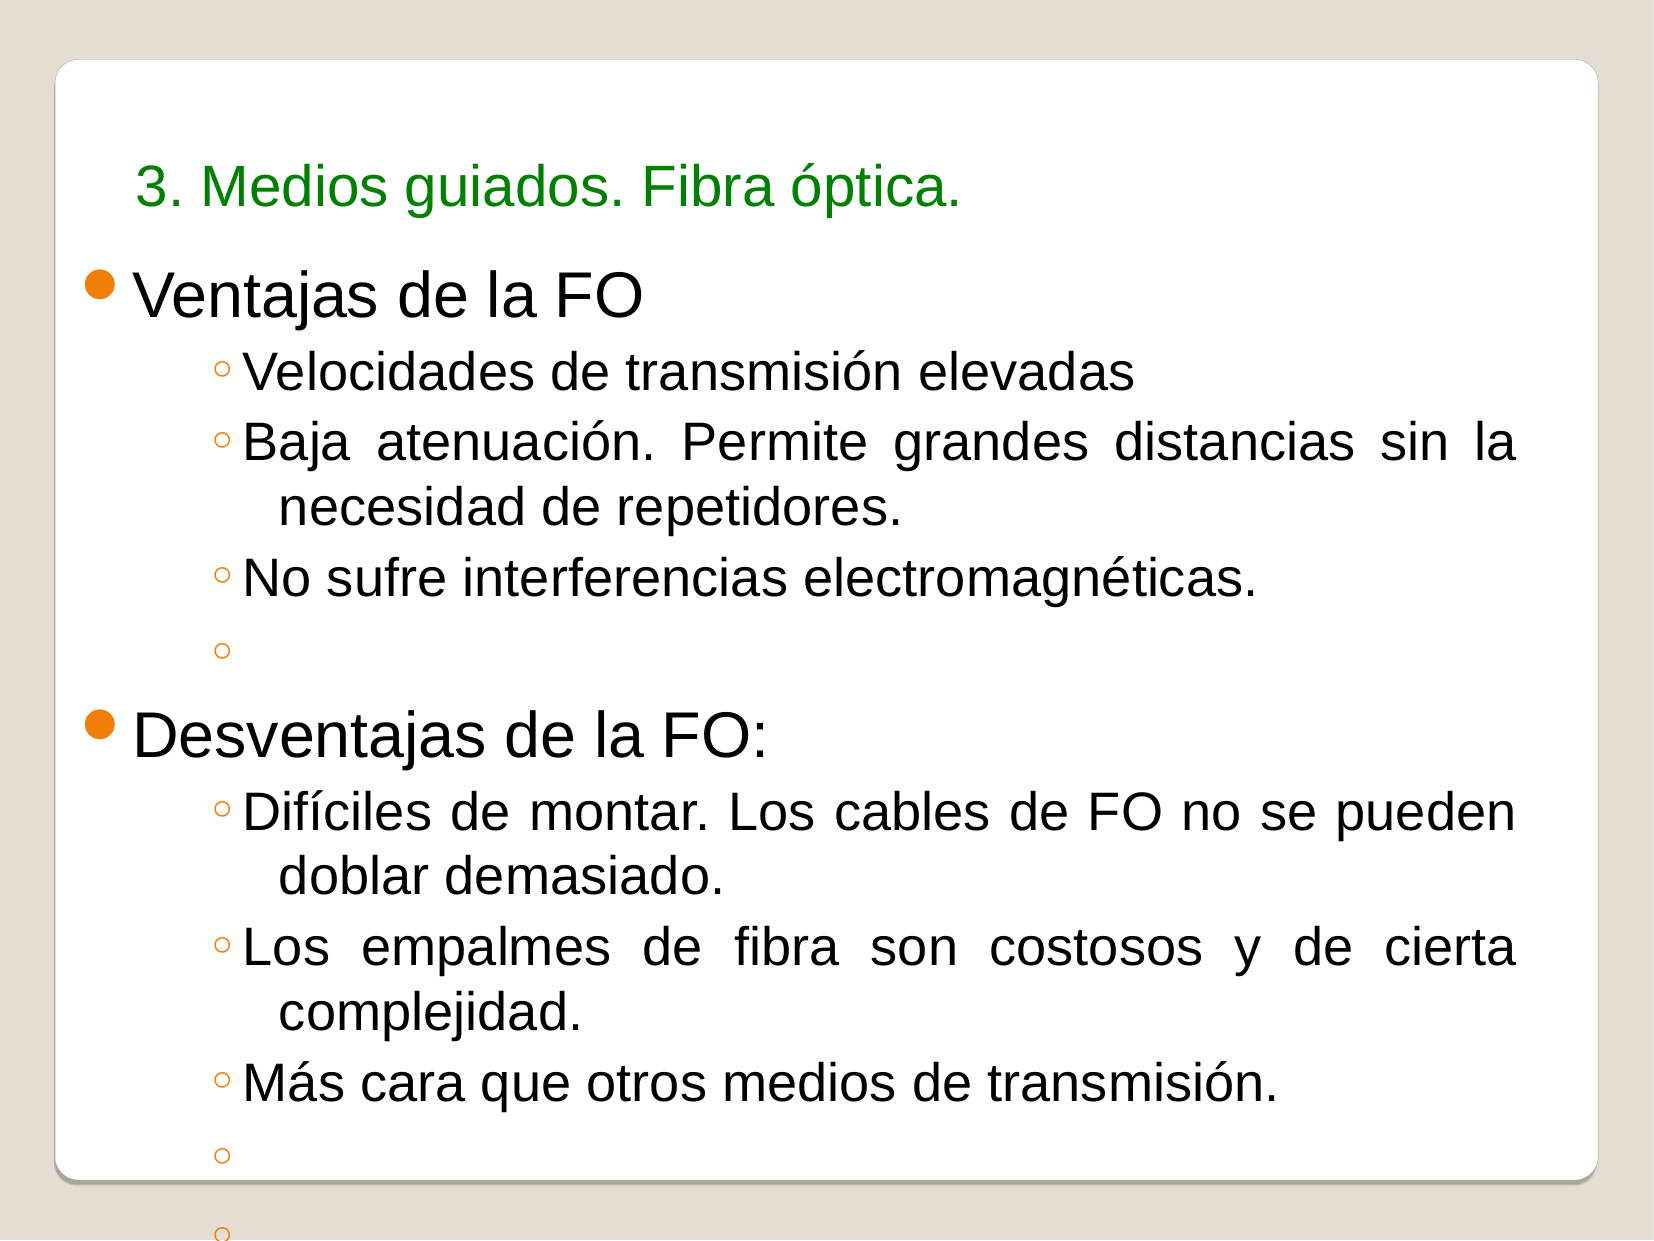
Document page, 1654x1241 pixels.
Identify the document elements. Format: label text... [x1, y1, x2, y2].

text_box Ventajas de la FO Velocidades de transmisión elevadas Baja atenuación. Permite grandes distancias sin la necesidad de repetidores. No sufre interferencias electromagnéticas. Desventajas de la FO: Difíciles de montar. Los cables de FO no se pueden doblar demasiado. Los empalmes de fibra son costosos y de cierta complejidad. Más cara que otros medios de transmisión. [47, 236, 1536, 1130]
text_box 3. Medios guiados. Fibra óptica. [118, 147, 1329, 223]
